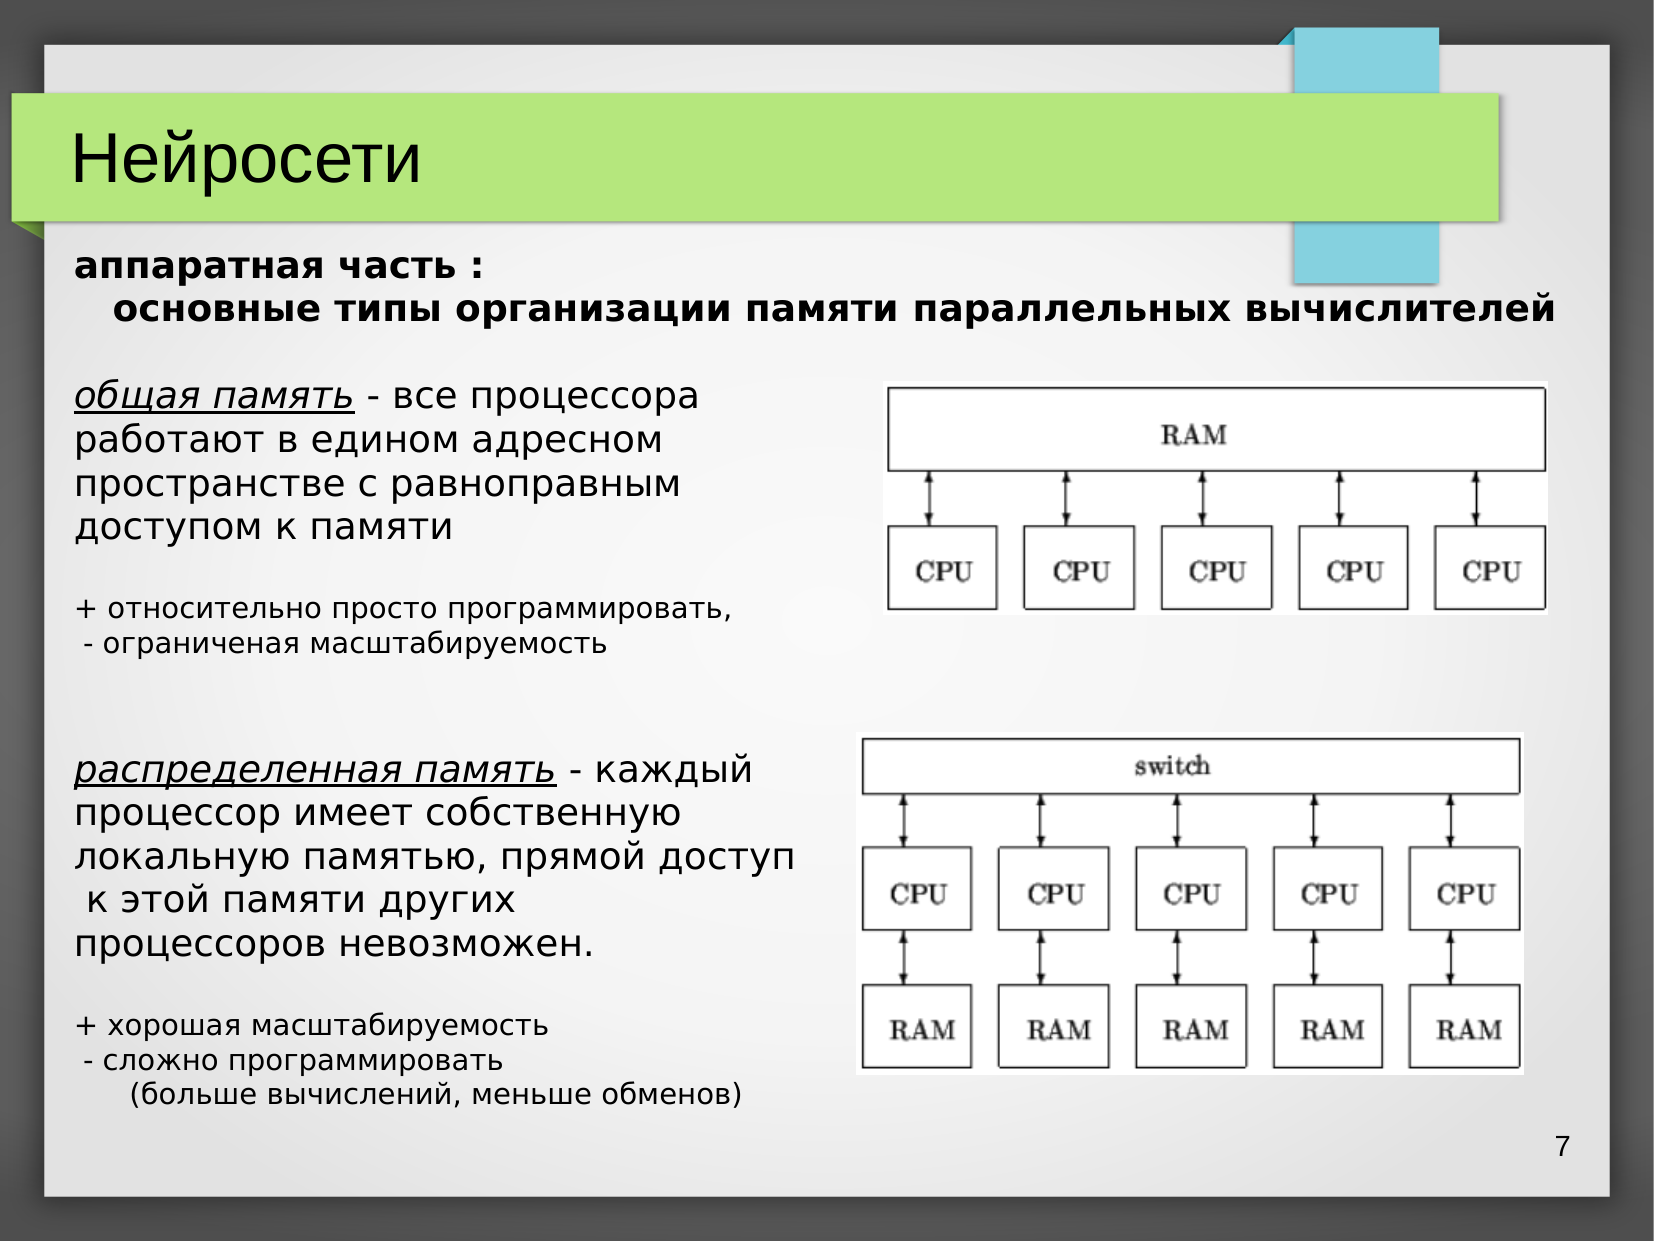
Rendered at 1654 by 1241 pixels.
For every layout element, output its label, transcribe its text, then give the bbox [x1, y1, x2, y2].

text_box аппаратная часть : основные типы организации памяти параллельных вычислителей общая память - все процессора работают в едином адресном пространстве с равноправным доступом к памяти + относительно просто программировать, - ограниченая масштабируемость распределенная память - каждый процессор имеет собственную локальную памятью, прямой доступ к этой памяти других процессоров невозможен. + хорошая масштабируемость - сложно программировать (больше вычислений, меньше обменов) [59, 236, 1595, 1166]
picture [0, 0, 1654, 1241]
title Нейросети [70, 118, 1205, 199]
